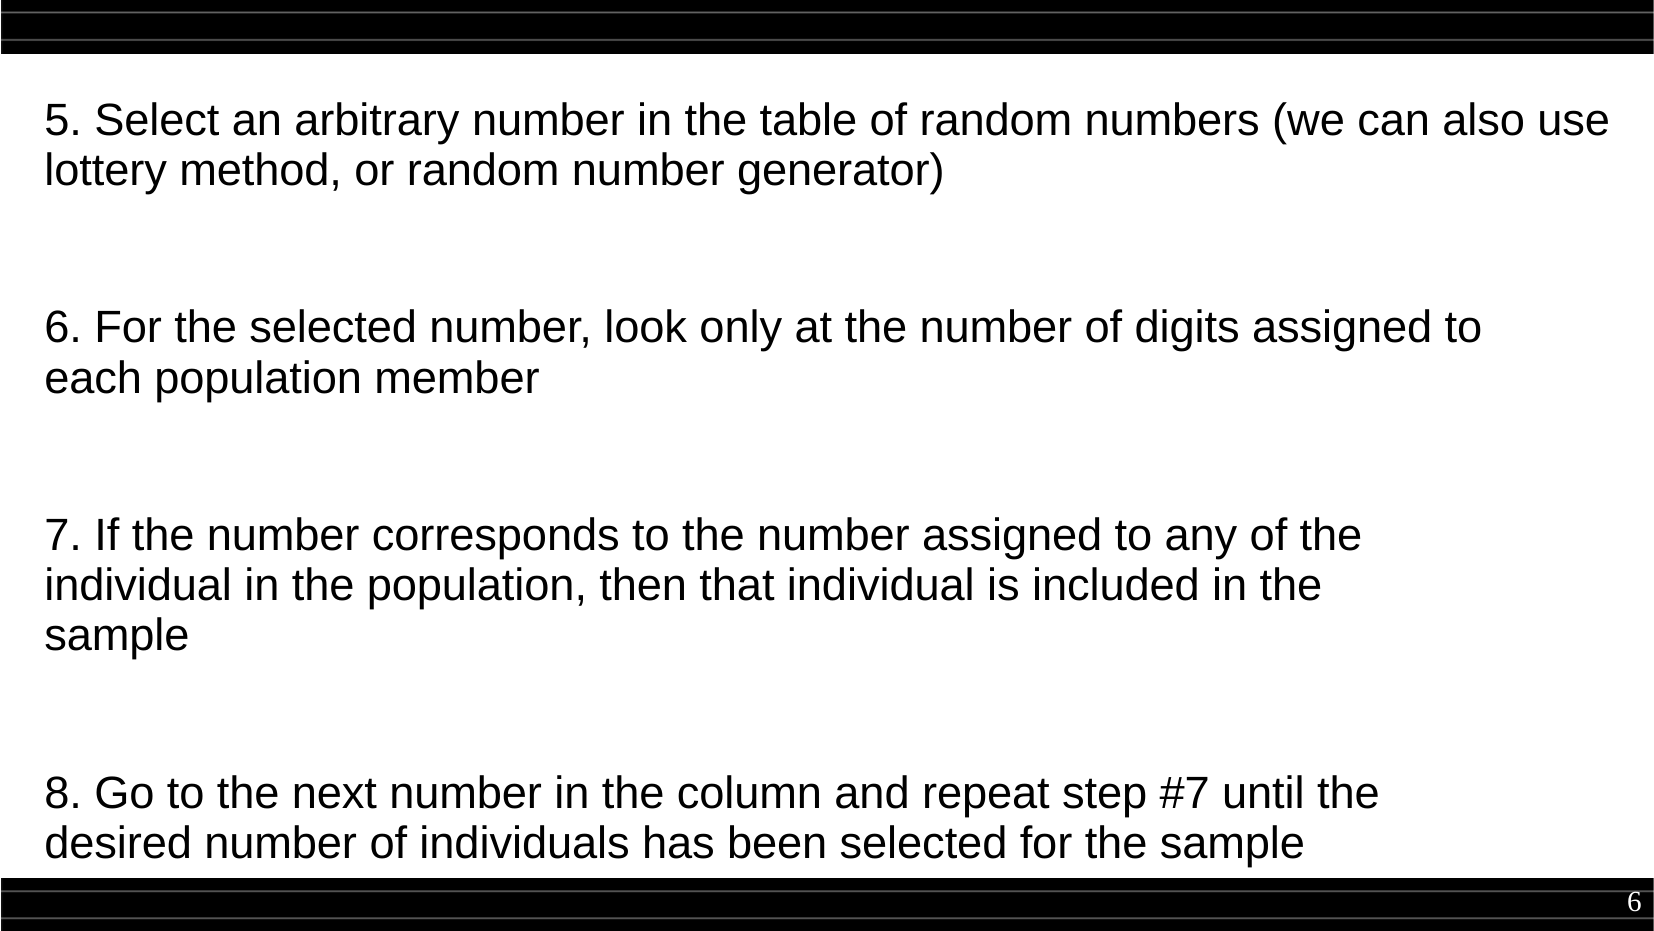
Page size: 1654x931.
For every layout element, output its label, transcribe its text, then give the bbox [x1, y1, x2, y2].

list 5. Select an arbitrary number in the table of random numbers (we can also use lottery method, or random number generator) 6. For the selected number, look only at the number of digits assigned to each population member 7. If the number corresponds to the number assigned to any of the individual in the population, then that individual is included in the sample 8. Go to the next number in the column and repeat step #7 until the desired number of individuals has been selected for the sample [0, 94, 1619, 875]
picture [1, 0, 1654, 54]
picture [1, 878, 1654, 931]
